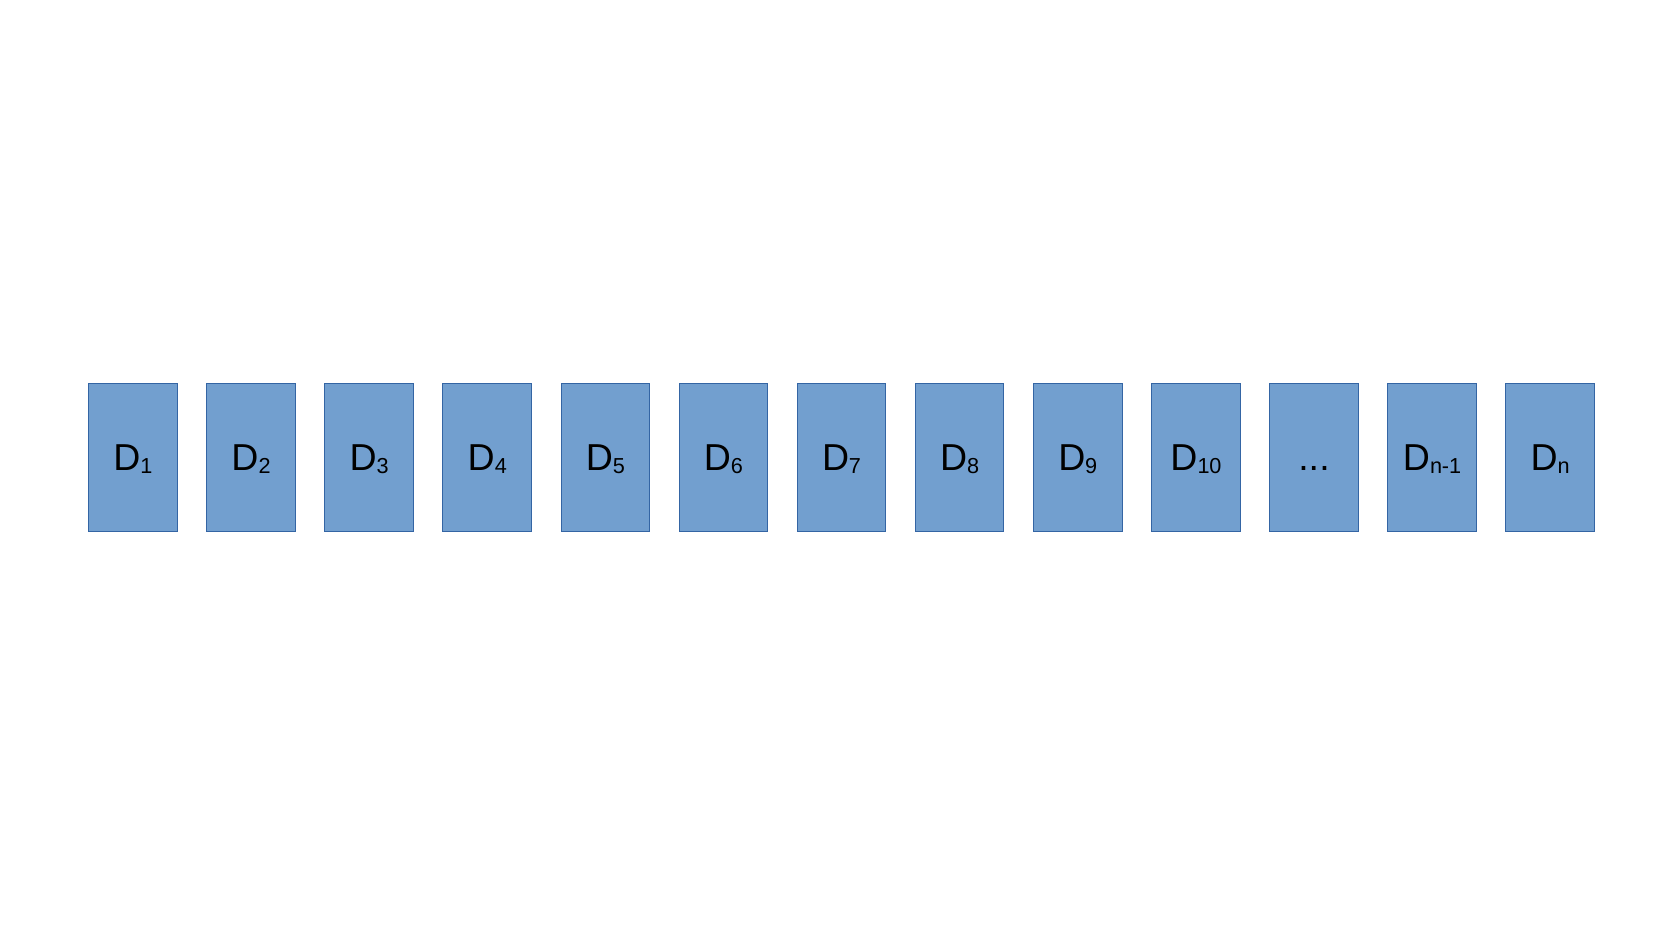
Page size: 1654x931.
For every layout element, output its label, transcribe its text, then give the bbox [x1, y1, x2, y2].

text_box D3 [324, 383, 414, 532]
text_box D9 [1033, 383, 1123, 532]
text_box Dn-1 [1387, 383, 1477, 532]
text_box D7 [797, 383, 886, 532]
text_box D2 [206, 383, 296, 532]
text_box ... [1269, 383, 1359, 532]
text_box Dn [1505, 383, 1595, 532]
text_box D10 [1151, 383, 1241, 532]
text_box D8 [915, 383, 1004, 532]
text_box D1 [88, 383, 178, 532]
text_box D5 [561, 383, 650, 532]
text_box D6 [679, 383, 768, 532]
text_box D4 [442, 383, 532, 532]
